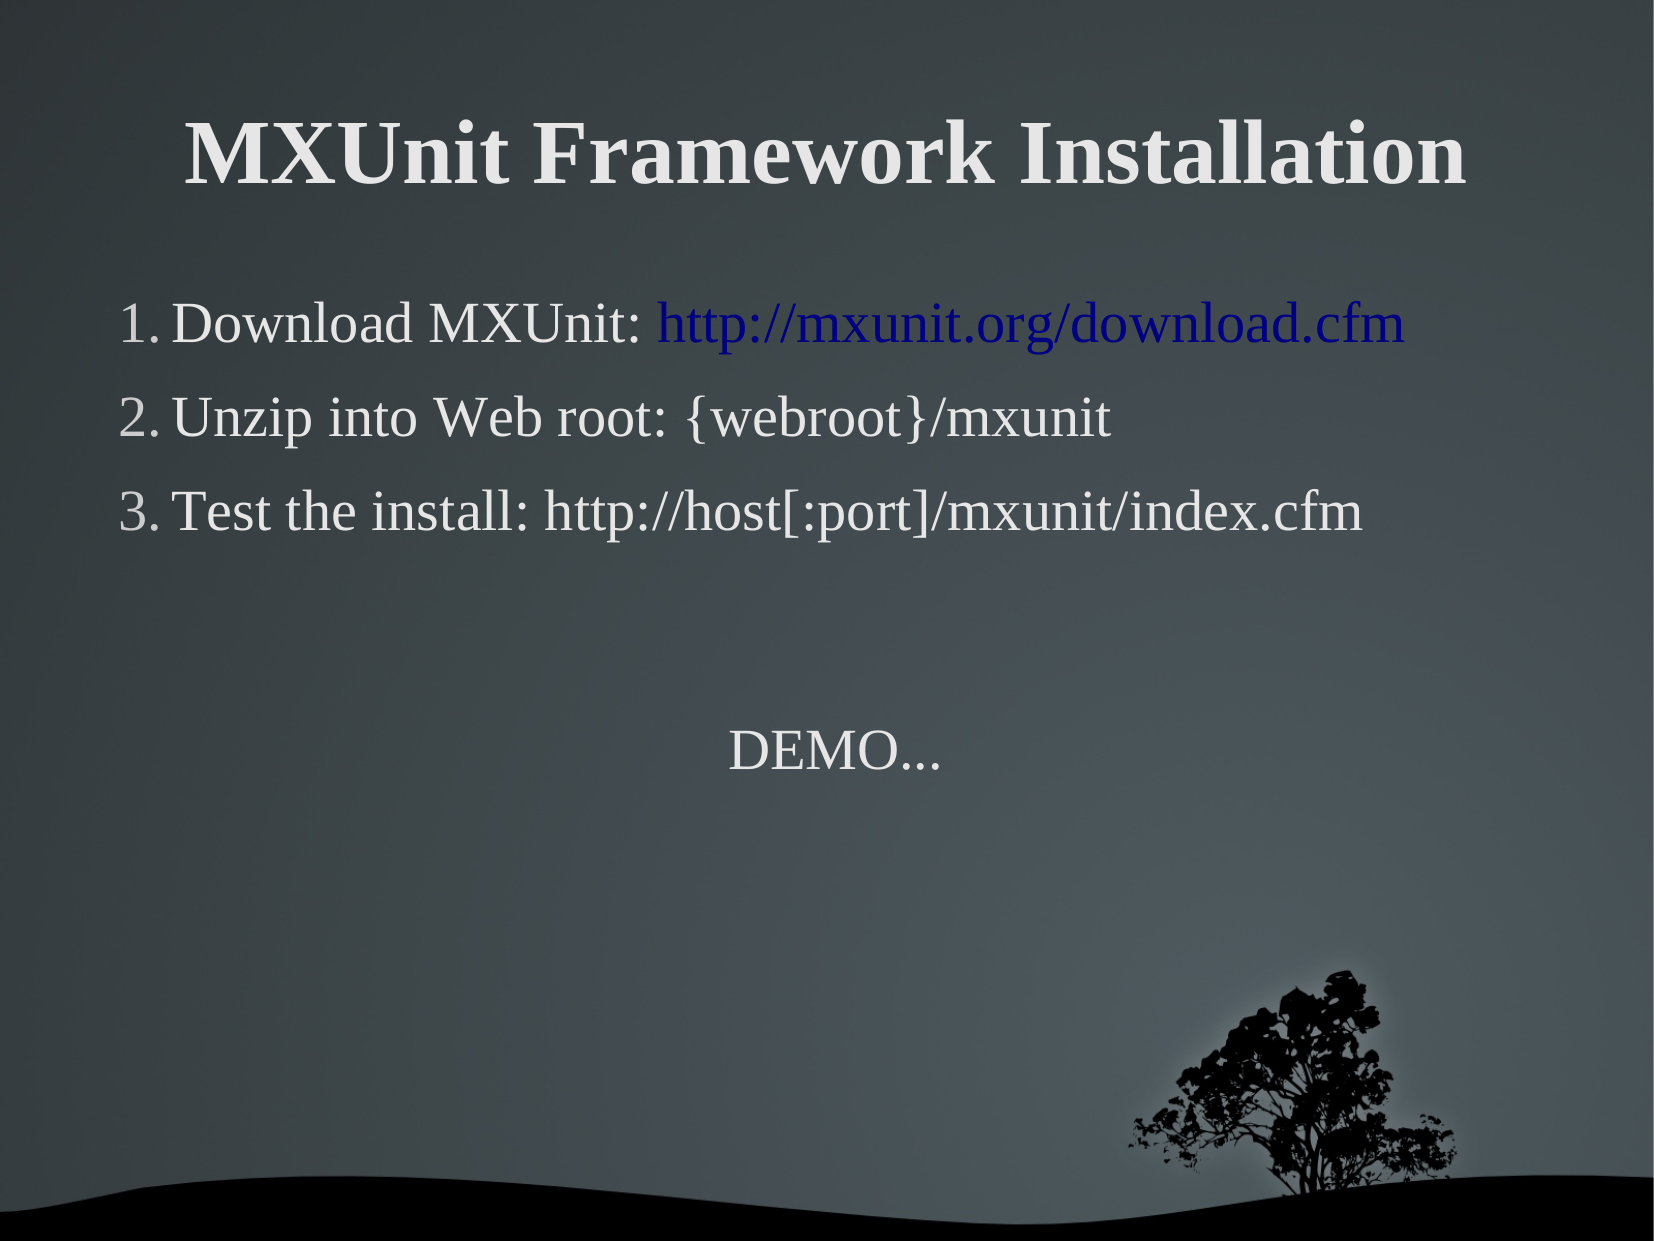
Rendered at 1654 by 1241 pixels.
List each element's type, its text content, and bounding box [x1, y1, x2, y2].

picture [0, 0, 1654, 1241]
list Download MXUnit: http://mxunit.org/download.cfm Unzip into Web root: {webroot}/mxunit Test the install: http://host[:port]/mxunit/index.cfm [82, 290, 1571, 681]
list DEMO... [82, 717, 1571, 789]
title MXUnit Framework Installation [82, 49, 1571, 257]
